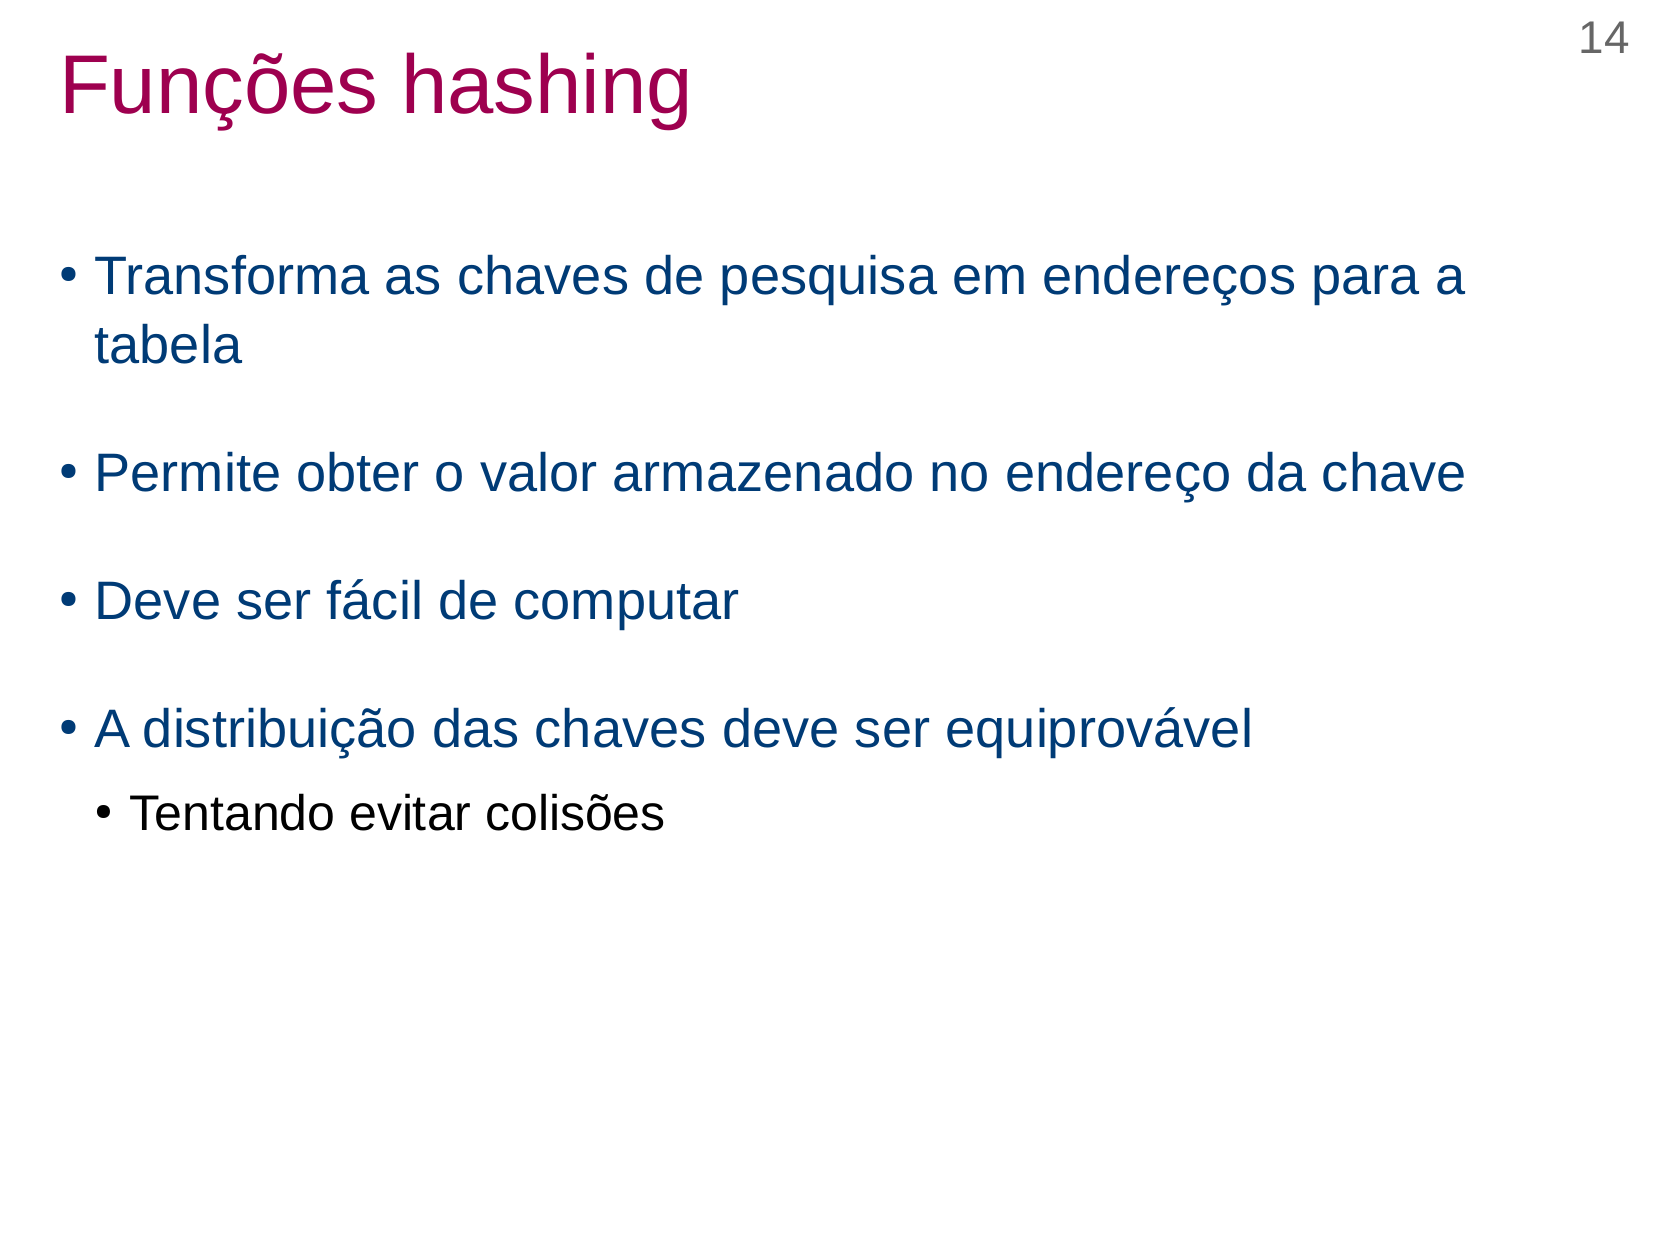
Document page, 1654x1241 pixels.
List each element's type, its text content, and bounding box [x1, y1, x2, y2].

title Funções hashing [59, 29, 1595, 148]
list Transforma as chaves de pesquisa em endereços para a tabela Permite obter o valor armazenado no endereço da chave Deve ser fácil de computar A distribuição das chaves deve ser equiprovável Tentando evitar colisões [59, 236, 1595, 1211]
